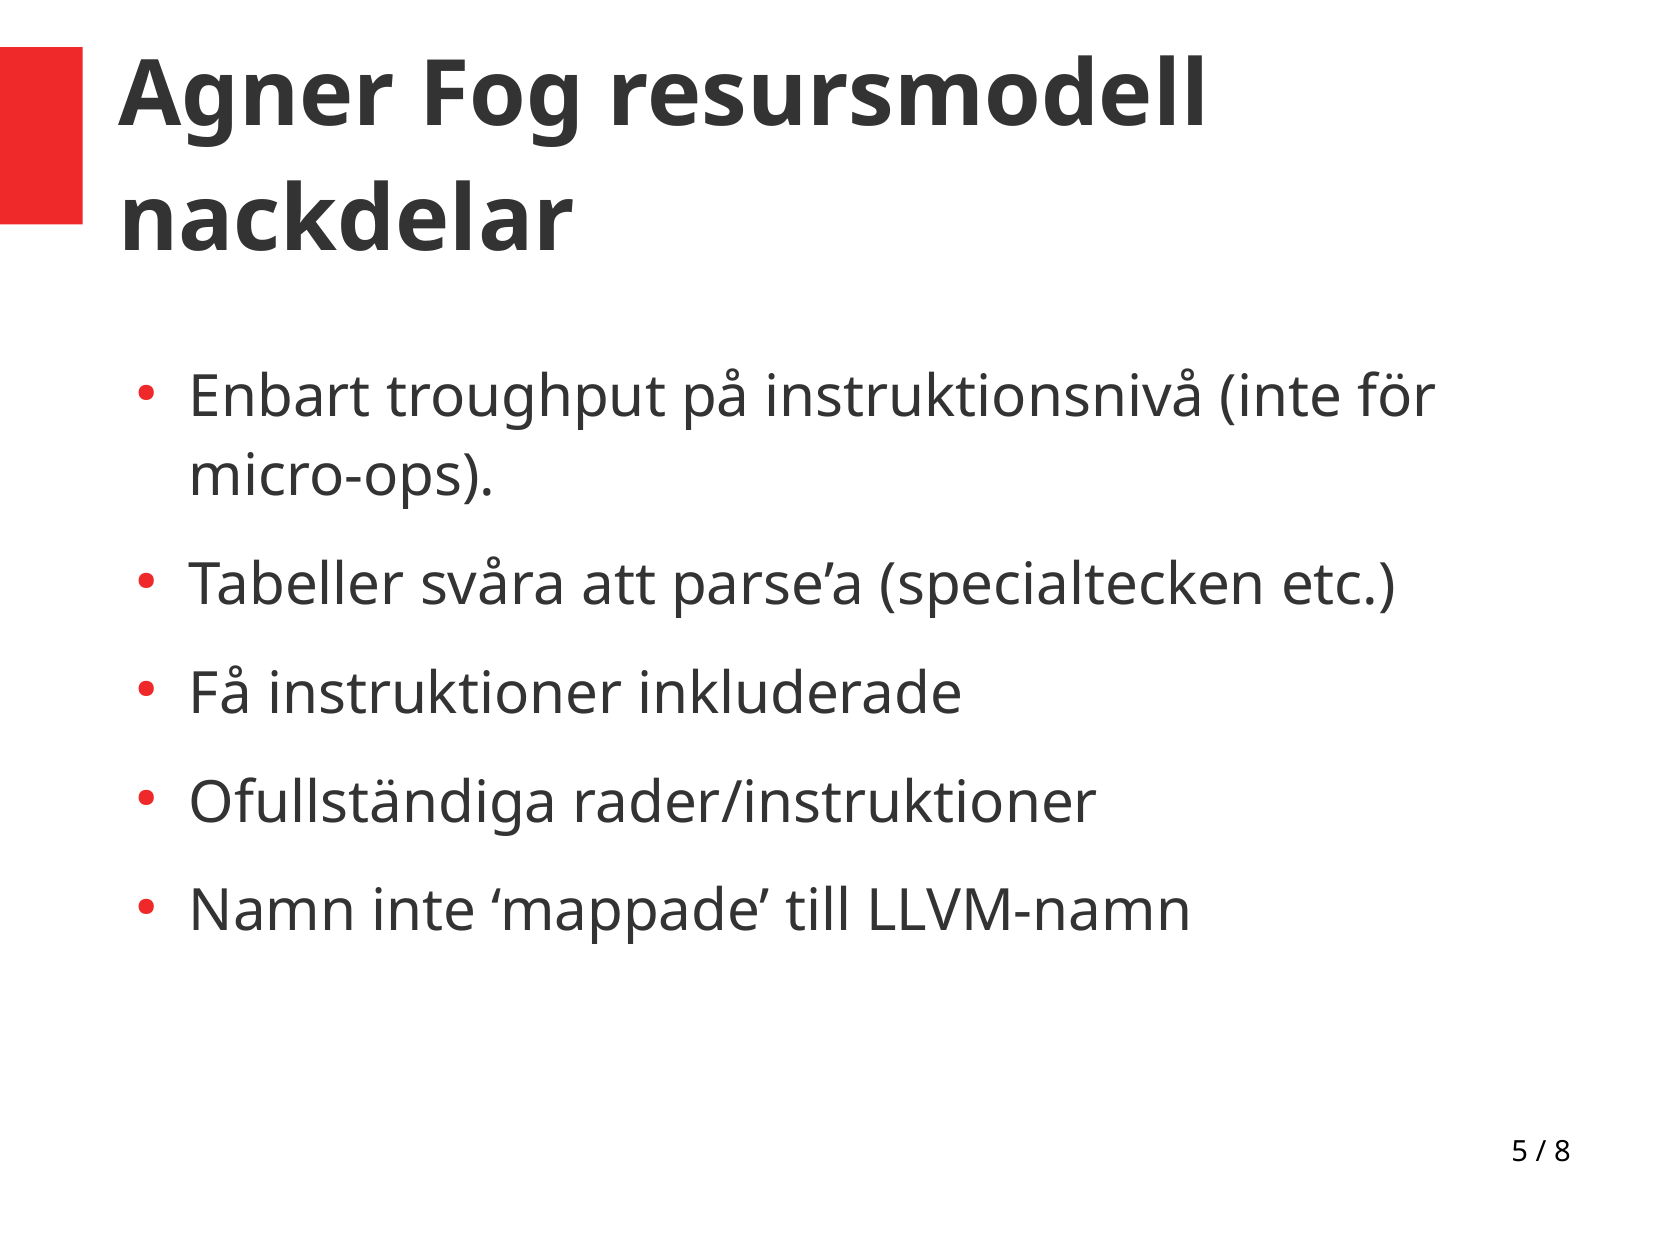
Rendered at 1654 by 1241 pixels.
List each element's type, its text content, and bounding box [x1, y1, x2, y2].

list Enbart troughput på instruktionsnivå (inte för micro-ops). Tabeller svåra att parse’a (specialtecken etc.) Få instruktioner inkluderade Ofullständiga rader/instruktioner Namn inte ‘mappade’ till LLVM-namn [118, 354, 1536, 1074]
title Agner Fog resursmodell nackdelar [118, 45, 1571, 260]
